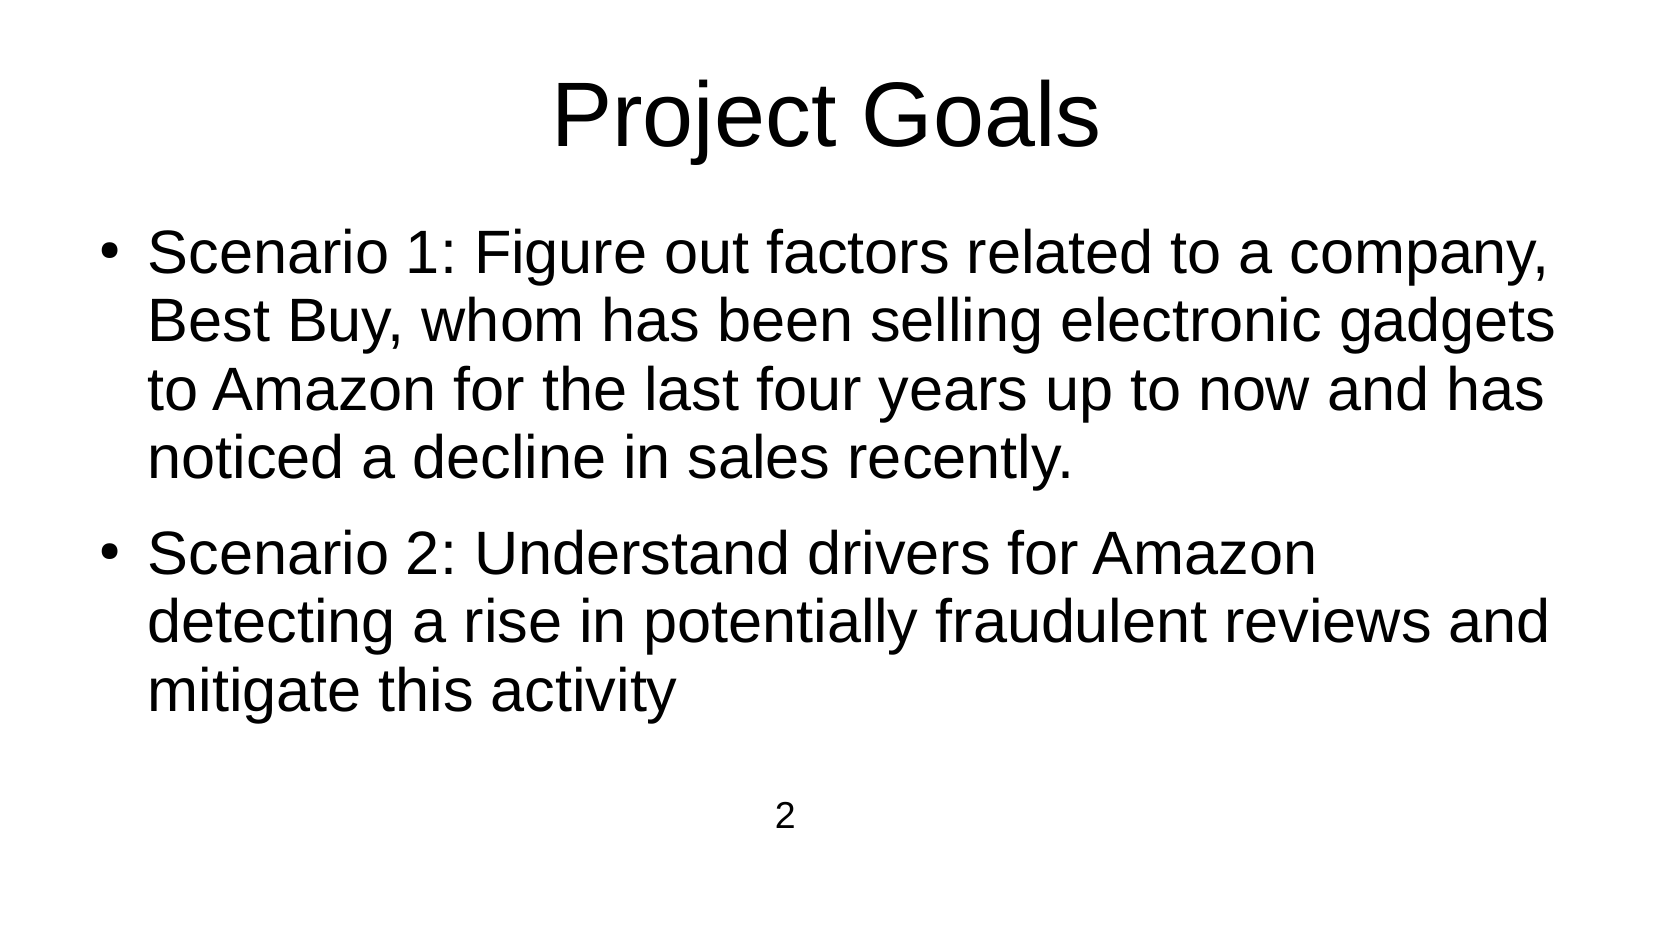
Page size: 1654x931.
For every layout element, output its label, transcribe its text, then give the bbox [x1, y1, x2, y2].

text_box <number> [760, 787, 1013, 858]
list Scenario 1: Figure out factors related to a company, Best Buy, whom has been selling electronic gadgets to Amazon for the last four years up to now and has noticed a decline in sales recently. Scenario 2: Understand drivers for Amazon detecting a rise in potentially fraudulent reviews and mitigate this activity [82, 217, 1571, 751]
title Project Goals [82, 37, 1571, 193]
